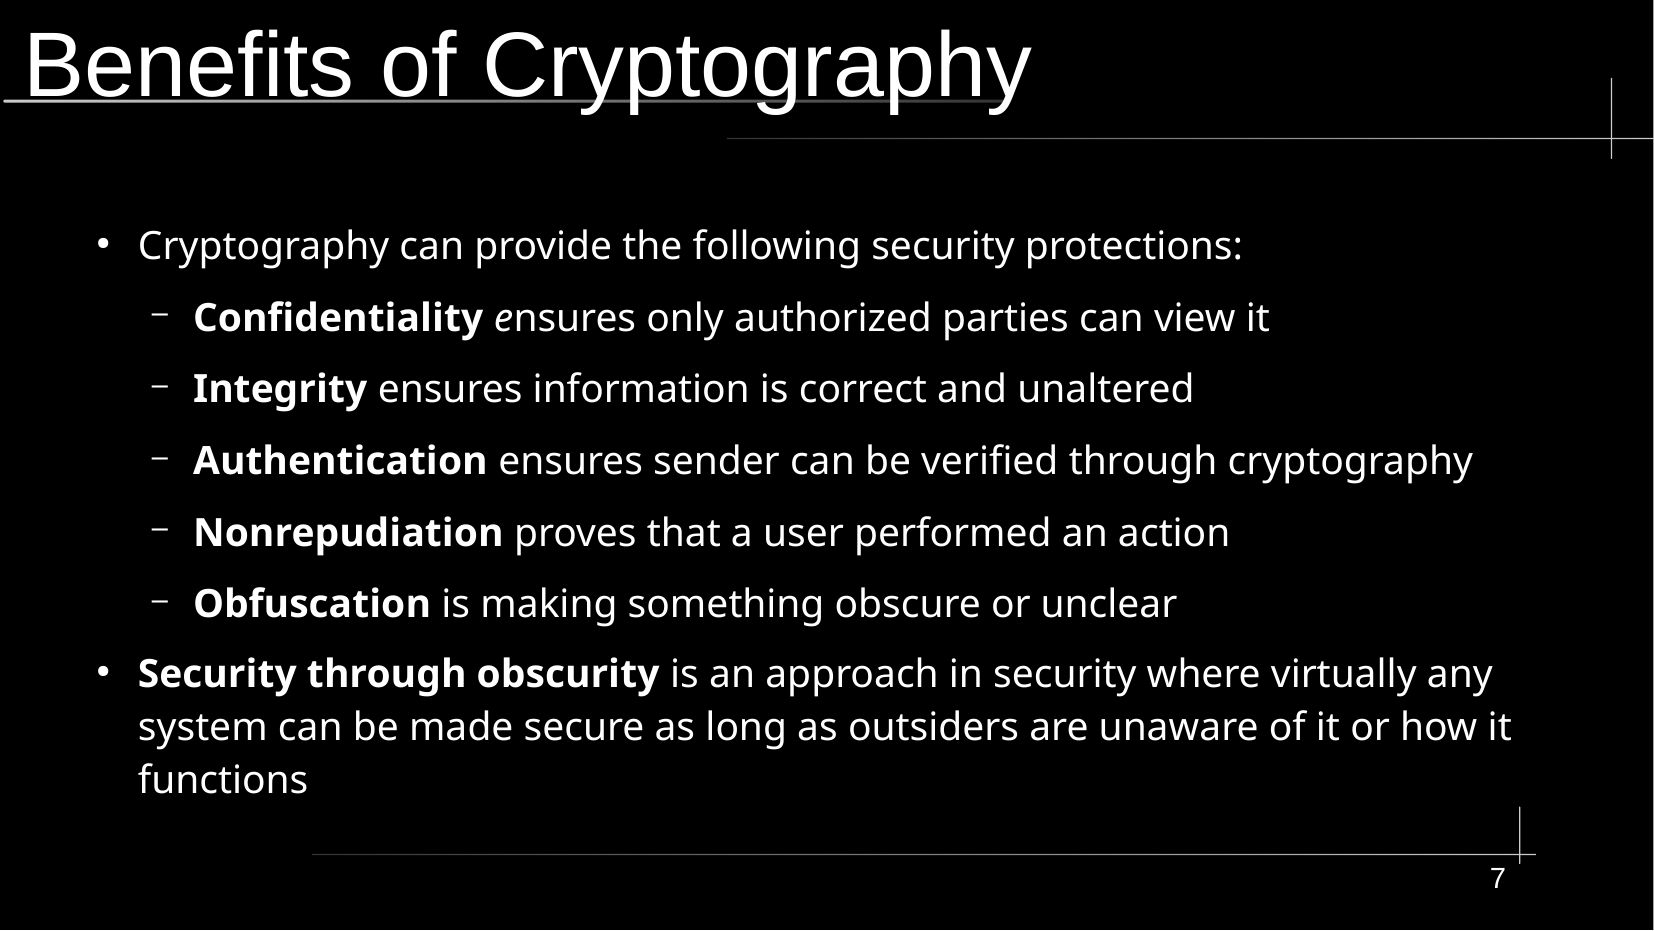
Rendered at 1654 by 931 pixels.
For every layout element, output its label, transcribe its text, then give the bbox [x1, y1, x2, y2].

title Benefits of Cryptography [23, 11, 1589, 119]
list Cryptography can provide the following security protections: Confidentiality ensures only authorized parties can view it Integrity ensures information is correct and unaltered Authentication ensures sender can be verified through cryptography Nonrepudiation proves that a user performed an action Obfuscation is making something obscure or unclear Security through obscurity is an approach in security where virtually any system can be made secure as long as outsiders are unaware of it or how it functions [82, 217, 1592, 811]
